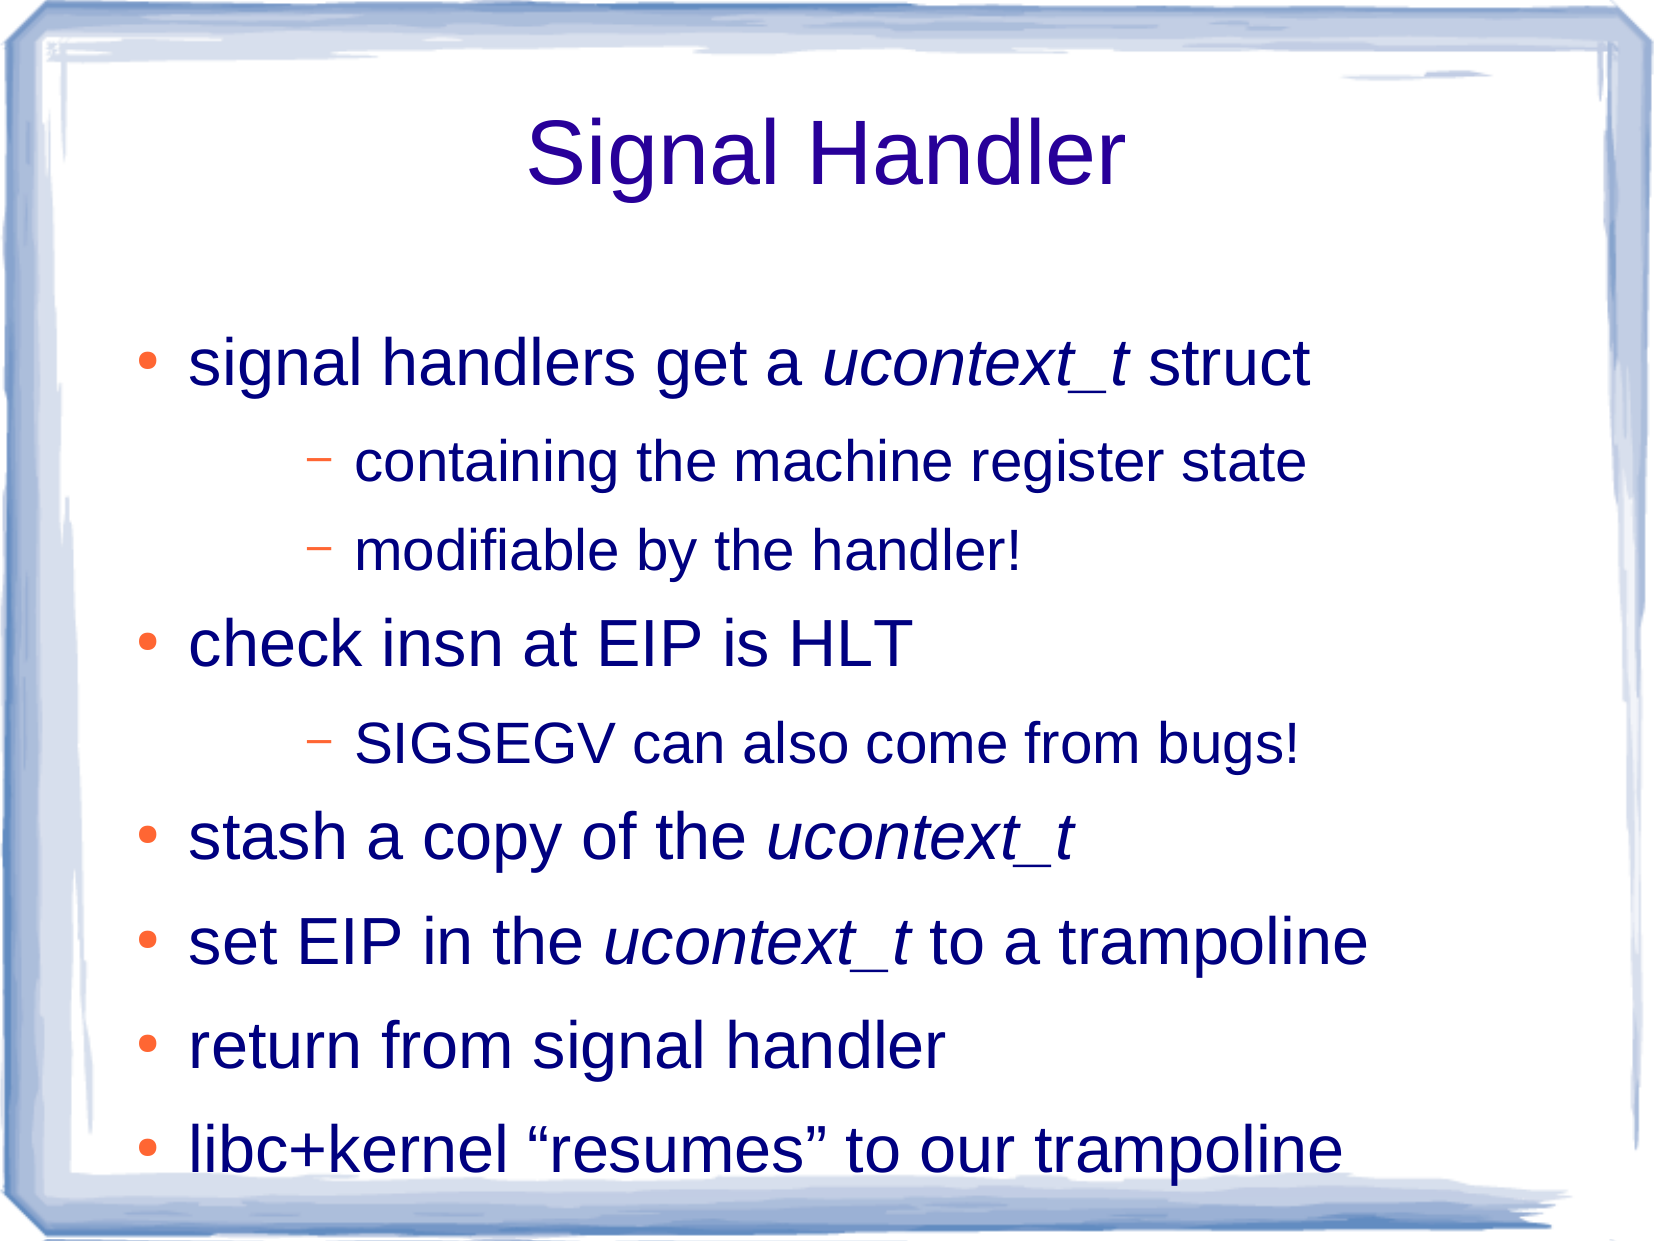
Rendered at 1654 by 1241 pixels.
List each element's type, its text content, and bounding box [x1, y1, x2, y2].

title Signal Handler [82, 56, 1571, 250]
picture [0, 0, 1654, 1241]
list signal handlers get a ucontext_t struct containing the machine register state modifiable by the handler! check insn at EIP is HLT SIGSEGV can also come from bugs! stash a copy of the ucontext_t set EIP in the ucontext_t to a trampoline return from signal handler libc+kernel “resumes” to our trampoline [118, 324, 1571, 1188]
